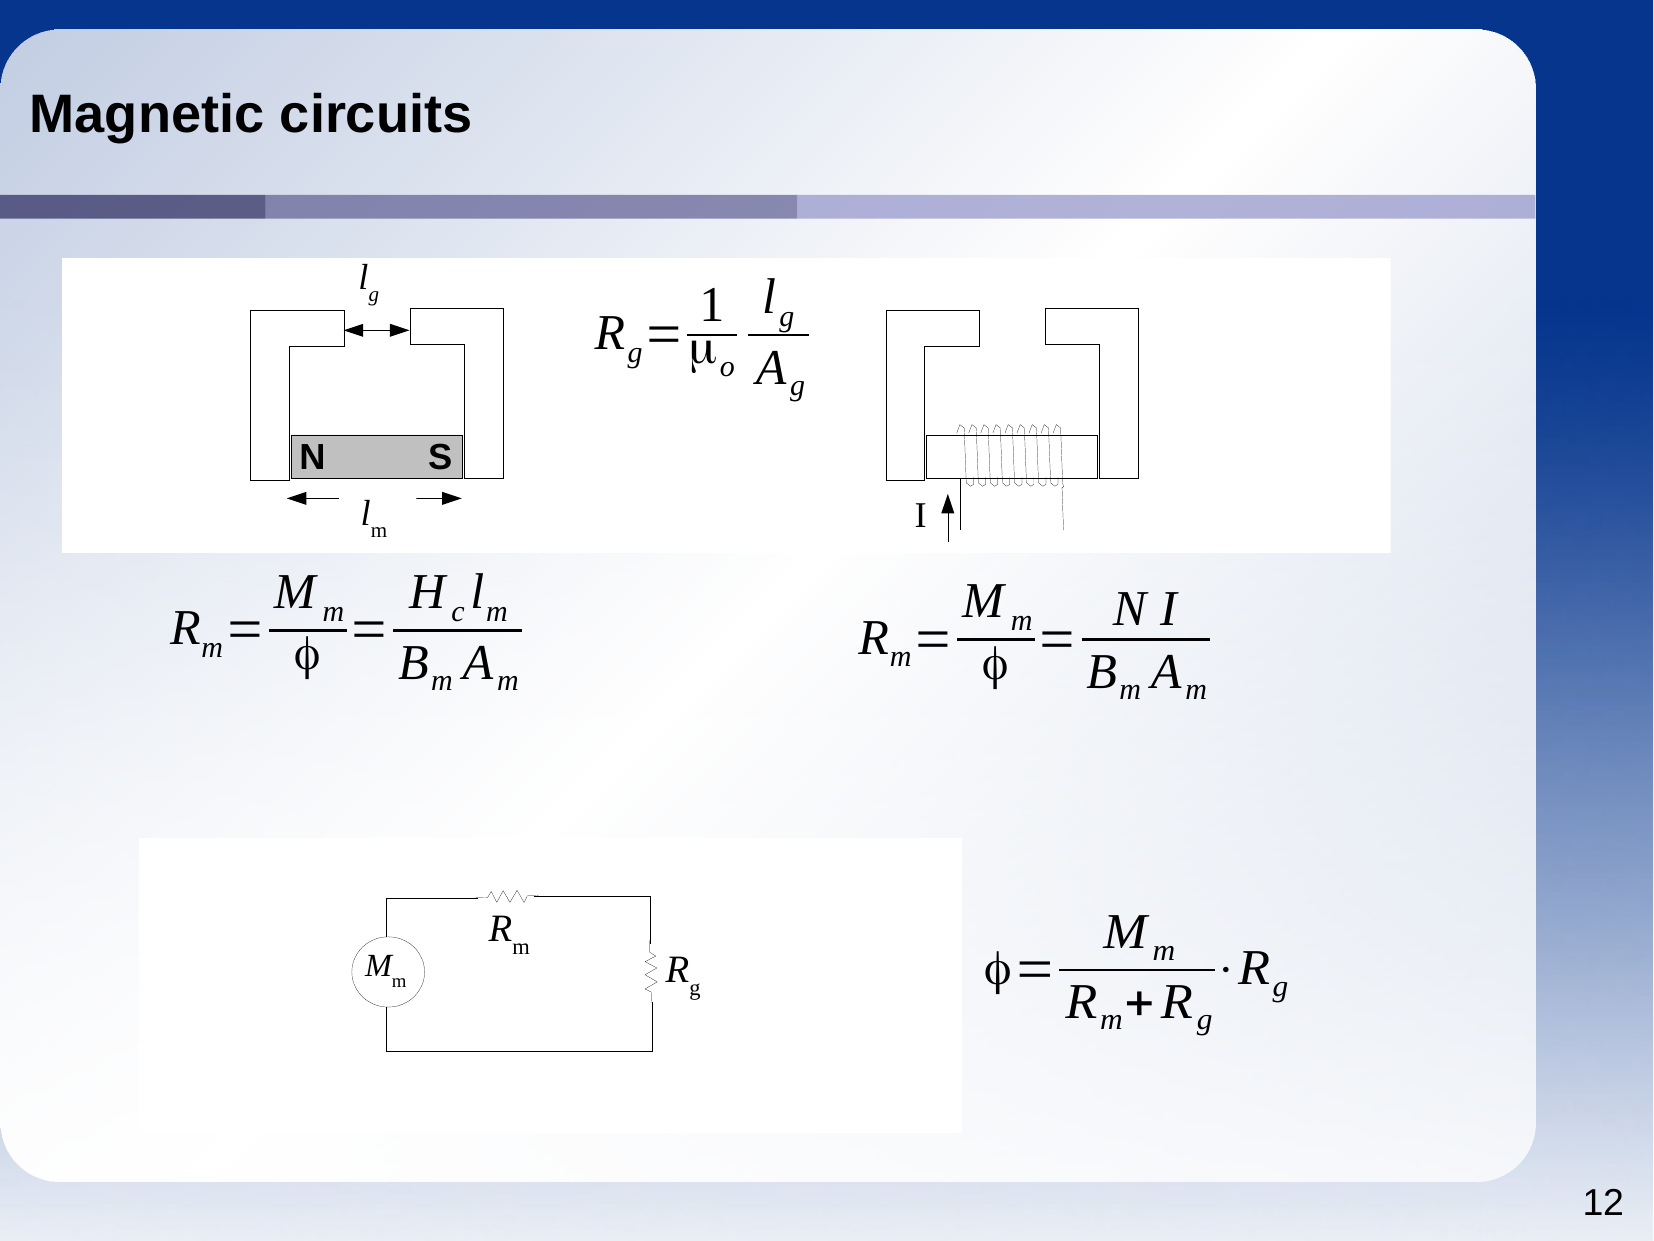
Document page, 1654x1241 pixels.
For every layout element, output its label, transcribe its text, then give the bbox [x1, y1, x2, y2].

chart [138, 837, 963, 1133]
title Magnetic circuits [29, 49, 1506, 178]
chart [976, 904, 1296, 1037]
picture [0, 0, 1654, 1241]
chart [848, 573, 1219, 707]
chart [62, 257, 1391, 553]
chart [160, 564, 531, 698]
